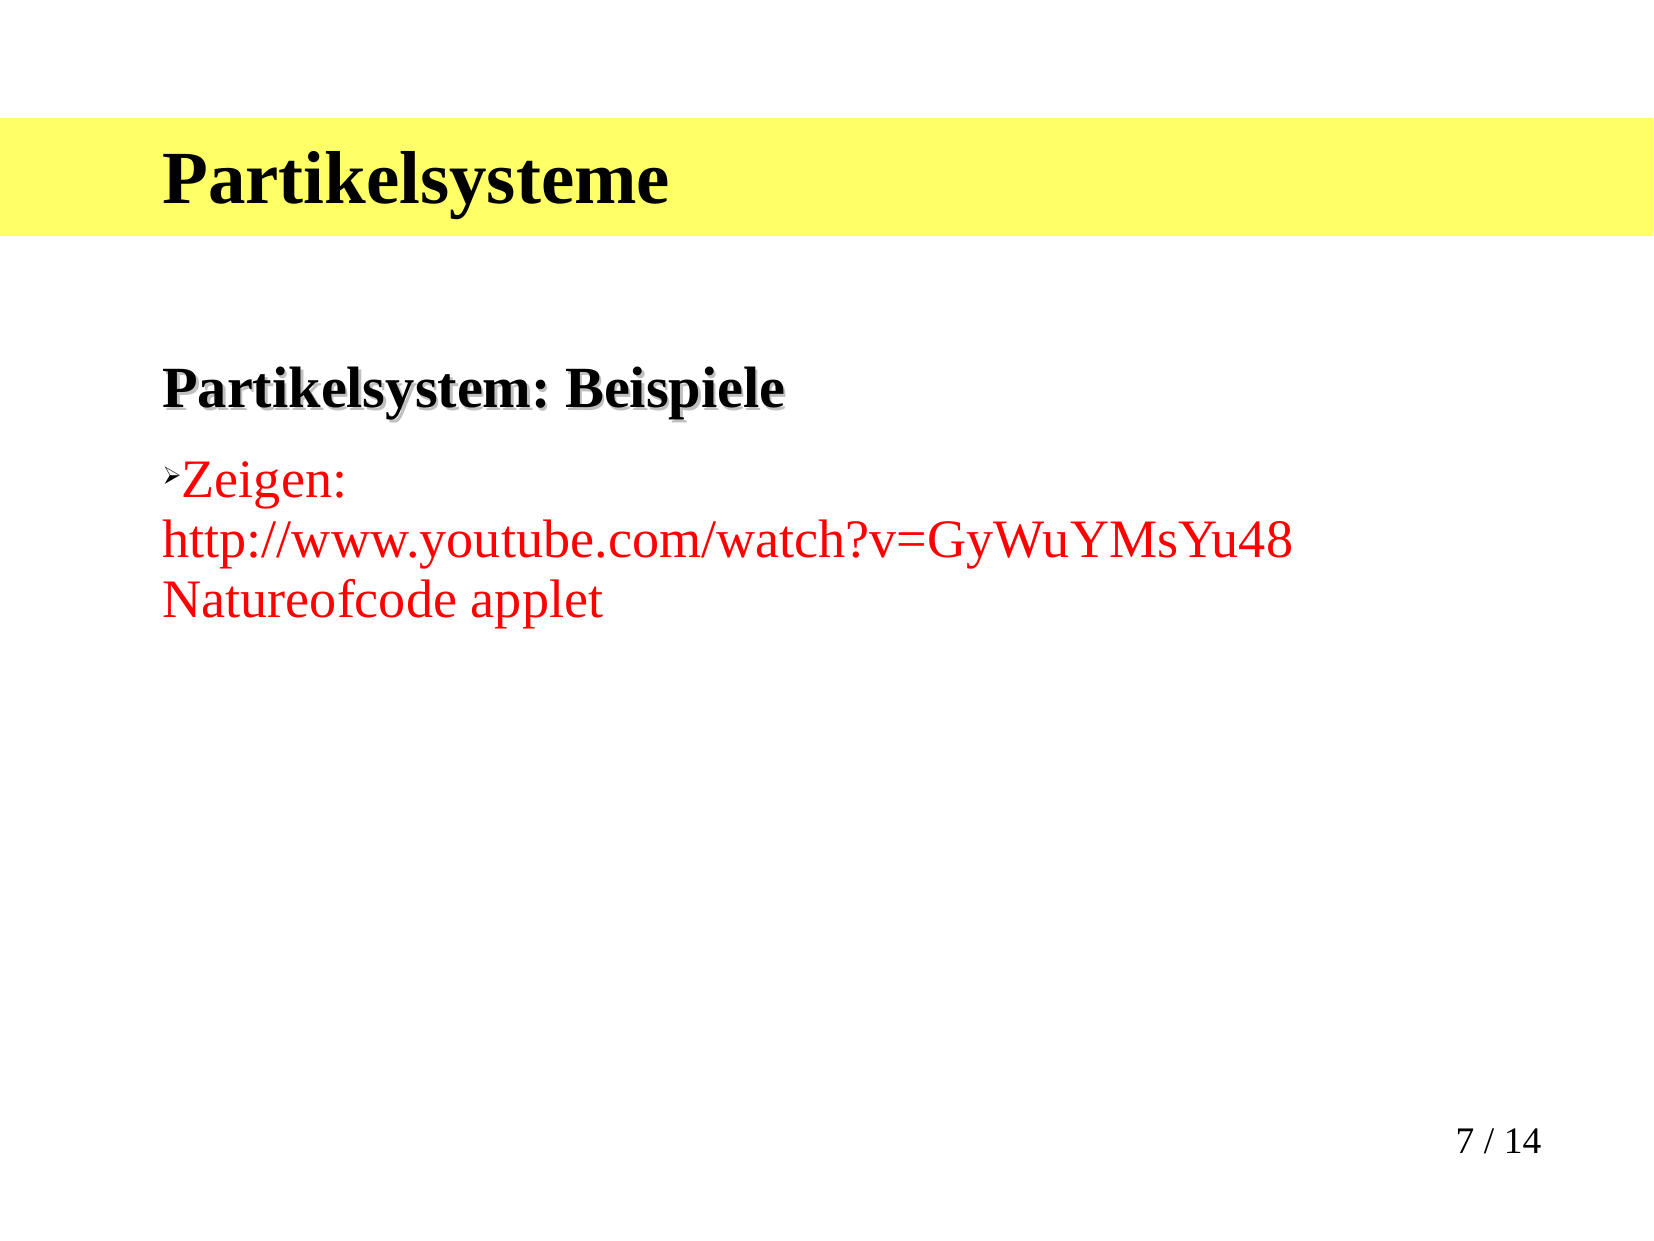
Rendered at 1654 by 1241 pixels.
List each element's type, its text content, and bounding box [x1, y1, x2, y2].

text_box Zeigen: http://www.youtube.com/watch?v=GyWuYMsYu48 Natureofcode applet [147, 441, 1565, 637]
text_box <number> / 14 [1440, 1112, 1589, 1211]
text_box Partikelsysteme [147, 129, 1087, 228]
text_box Partikelsystem: Beispiele [147, 348, 1595, 428]
text_box [0, 118, 1654, 237]
